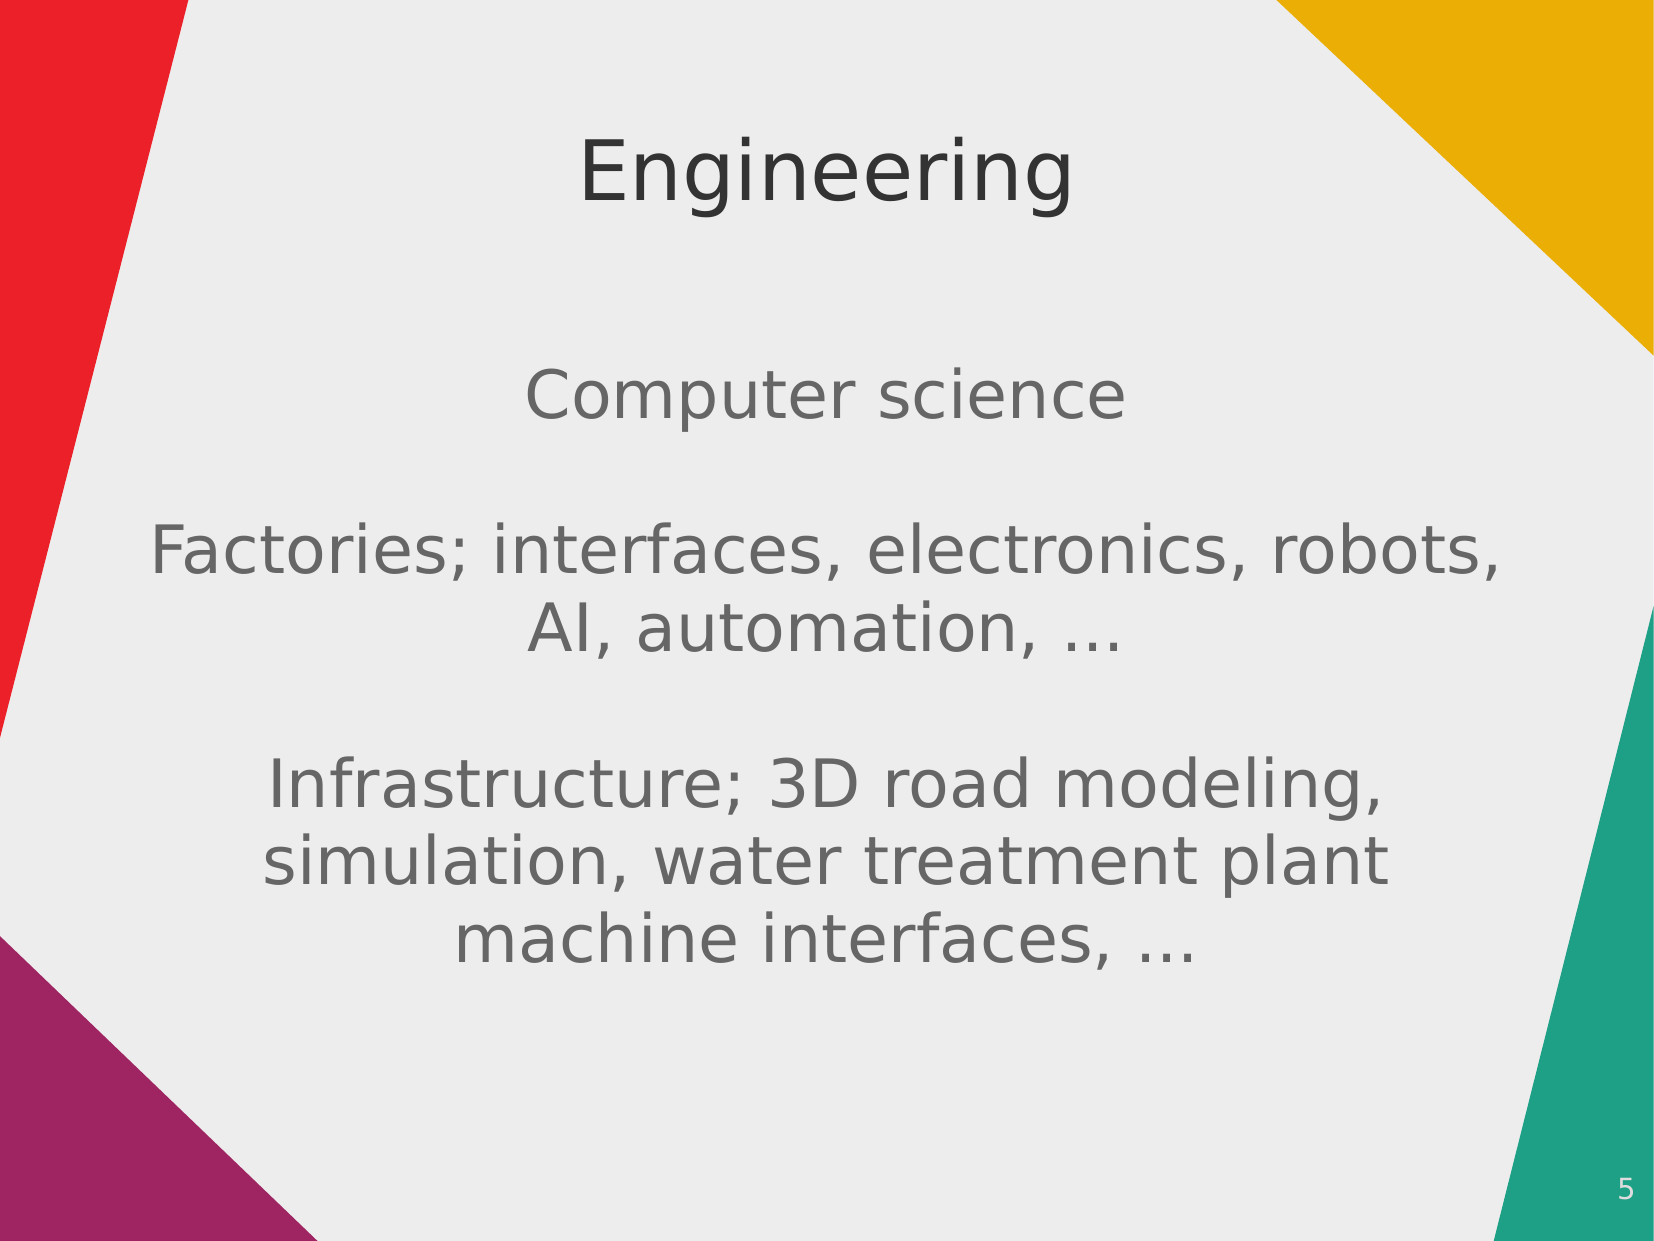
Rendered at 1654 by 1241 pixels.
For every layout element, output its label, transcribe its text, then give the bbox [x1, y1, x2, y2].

title Engineering [114, 73, 1539, 271]
subtitle Computer science Factories; interfaces, electronics, robots, AI, automation, ... Infrastructure; 3D road modeling, simulation, water treatment plant machine interfaces, ... [114, 302, 1539, 1033]
